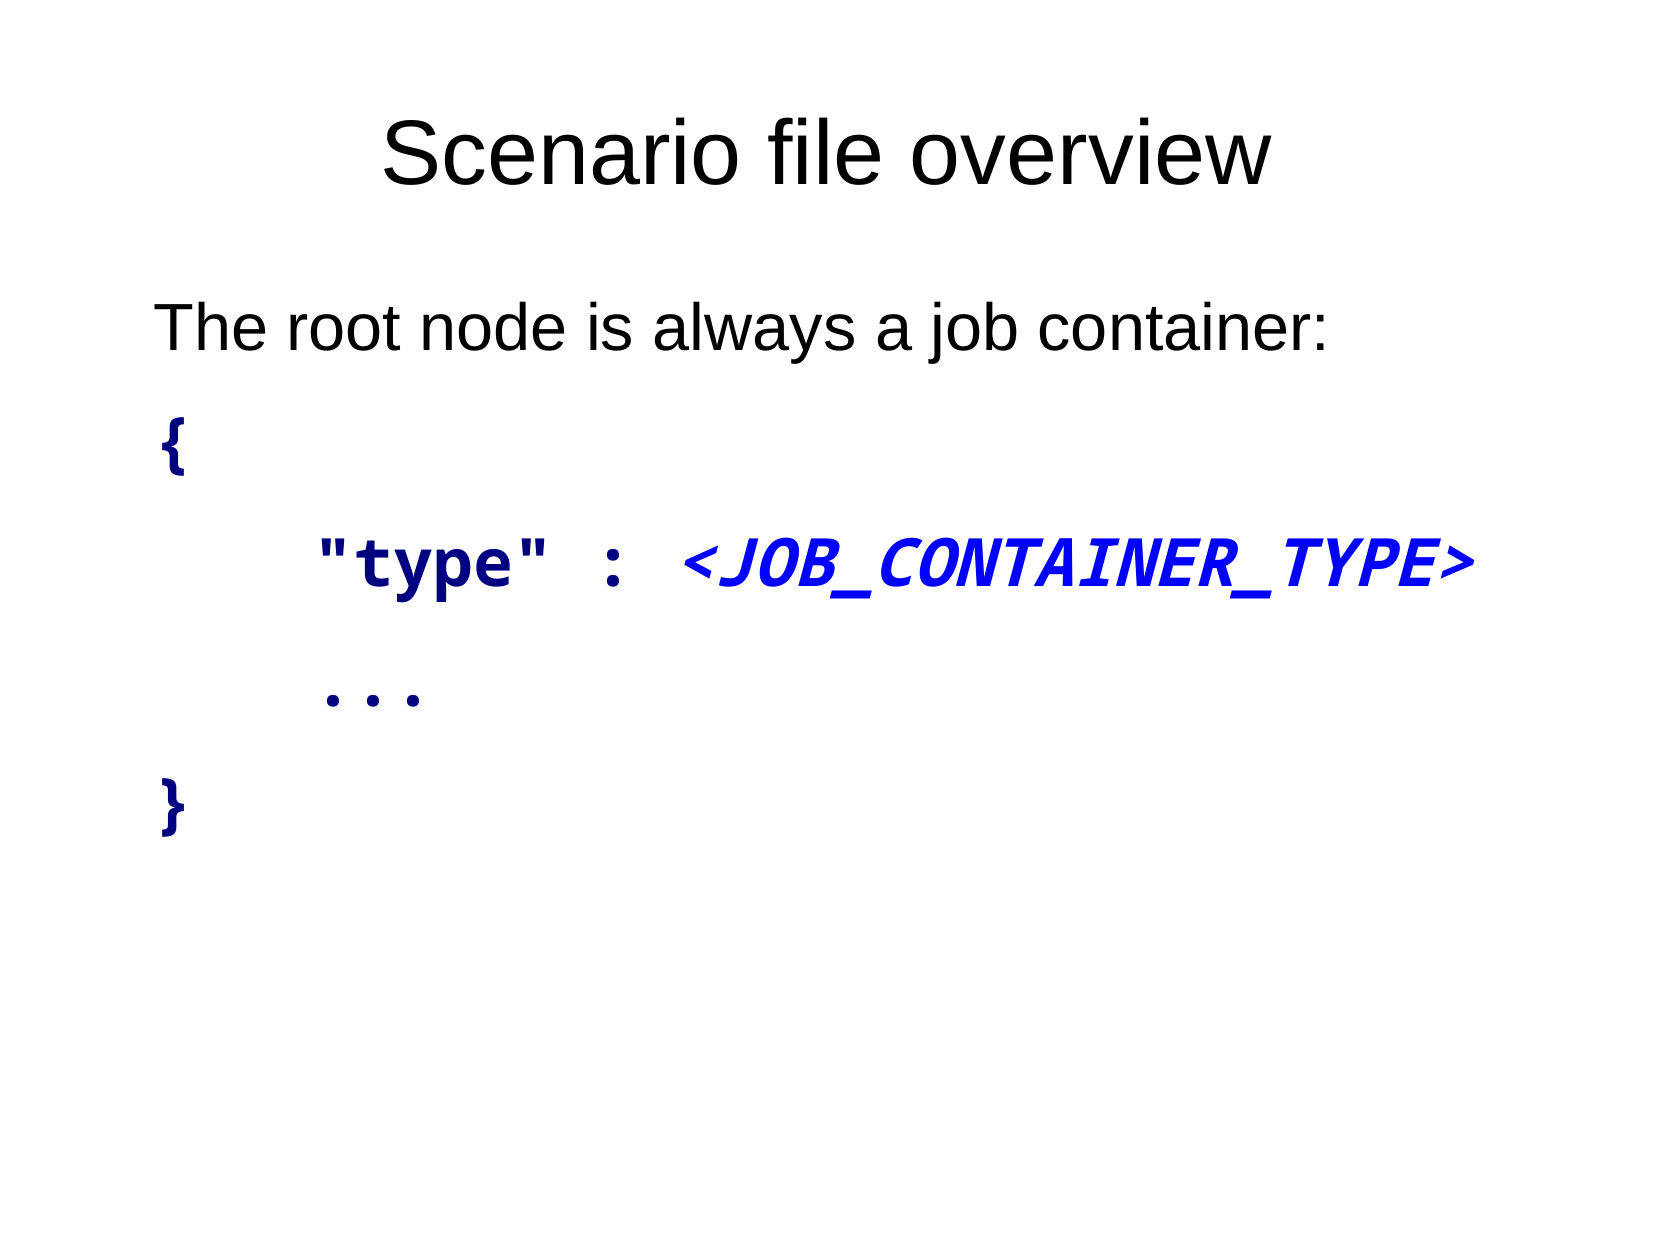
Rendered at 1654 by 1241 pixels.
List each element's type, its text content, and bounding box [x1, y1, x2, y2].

list The root node is always a job container: { "type" : <JOB_CONTAINER_TYPE> ... } [82, 290, 1571, 1010]
title Scenario file overview [82, 49, 1571, 257]
